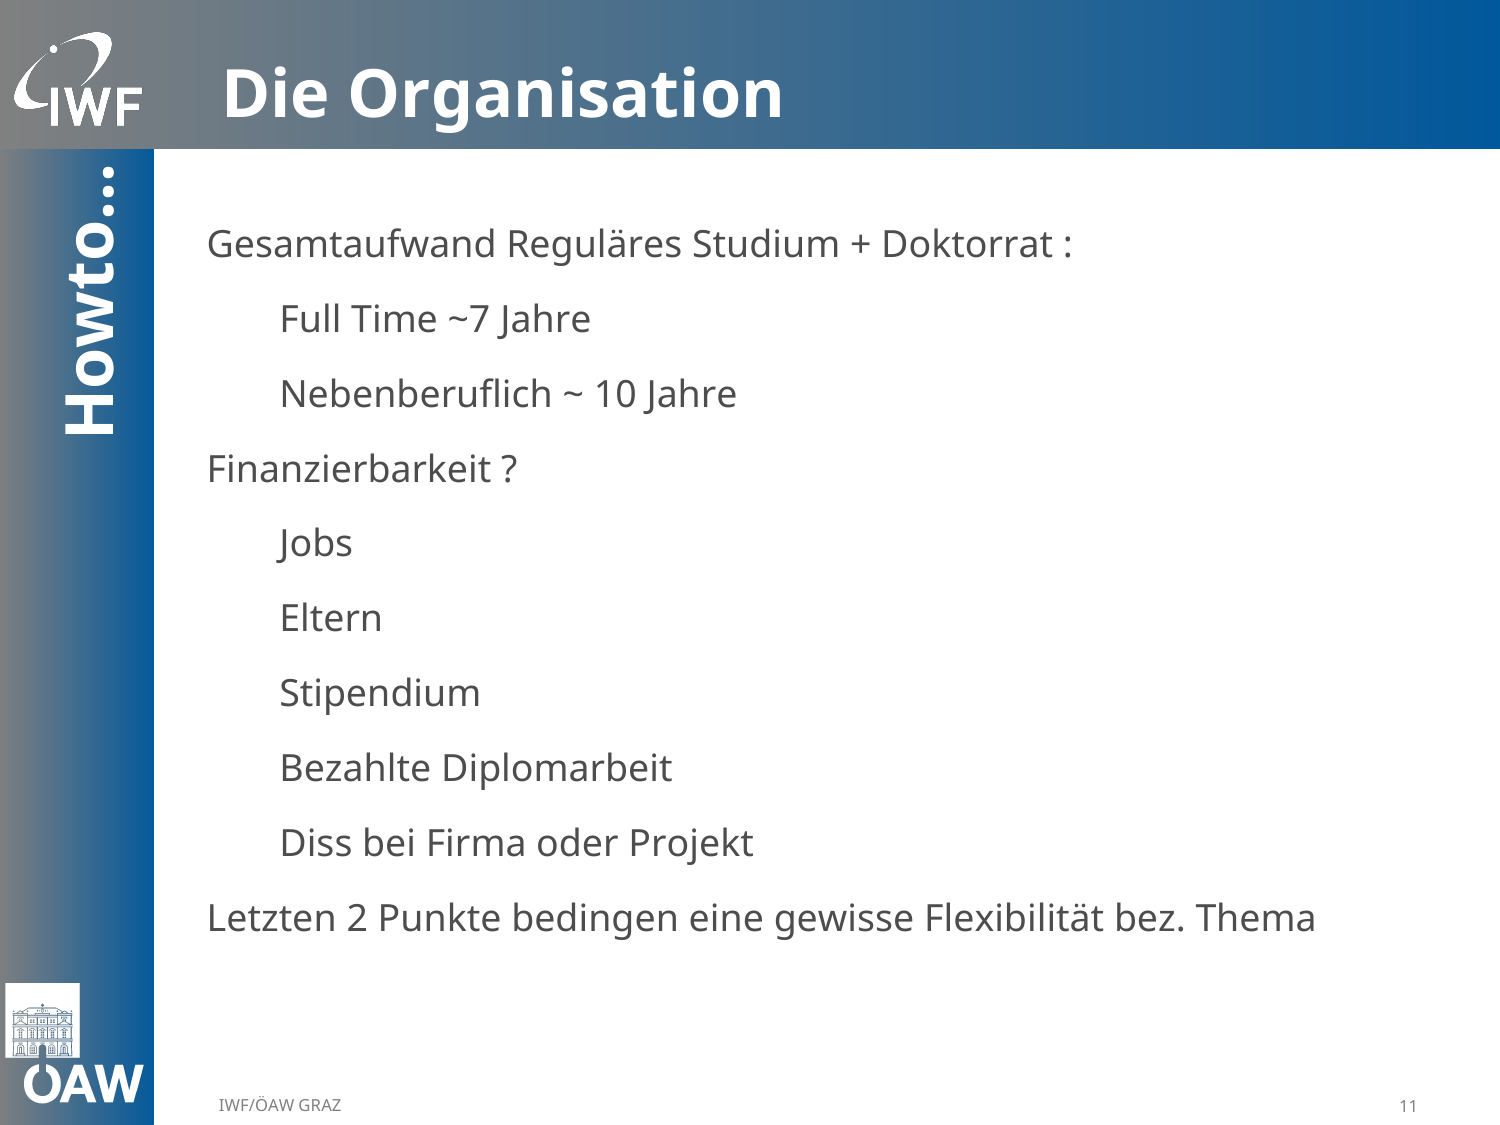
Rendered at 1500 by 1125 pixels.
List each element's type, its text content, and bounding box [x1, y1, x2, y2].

list Gesamtaufwand Reguläres Studium + Doktorrat : Full Time ~7 Jahre Nebenberuflich ~ 10 Jahre Finanzierbarkeit ? Jobs Eltern Stipendium Bezahlte Diplomarbeit Diss bei Firma oder Projekt Letzten 2 Punkte bedingen eine gewisse Flexibilität bez. Thema [206, 212, 1447, 945]
picture [8, 32, 154, 132]
text_box Howto... [29, 148, 154, 959]
picture [5, 983, 154, 1105]
title Die Organisation [206, 16, 1459, 176]
